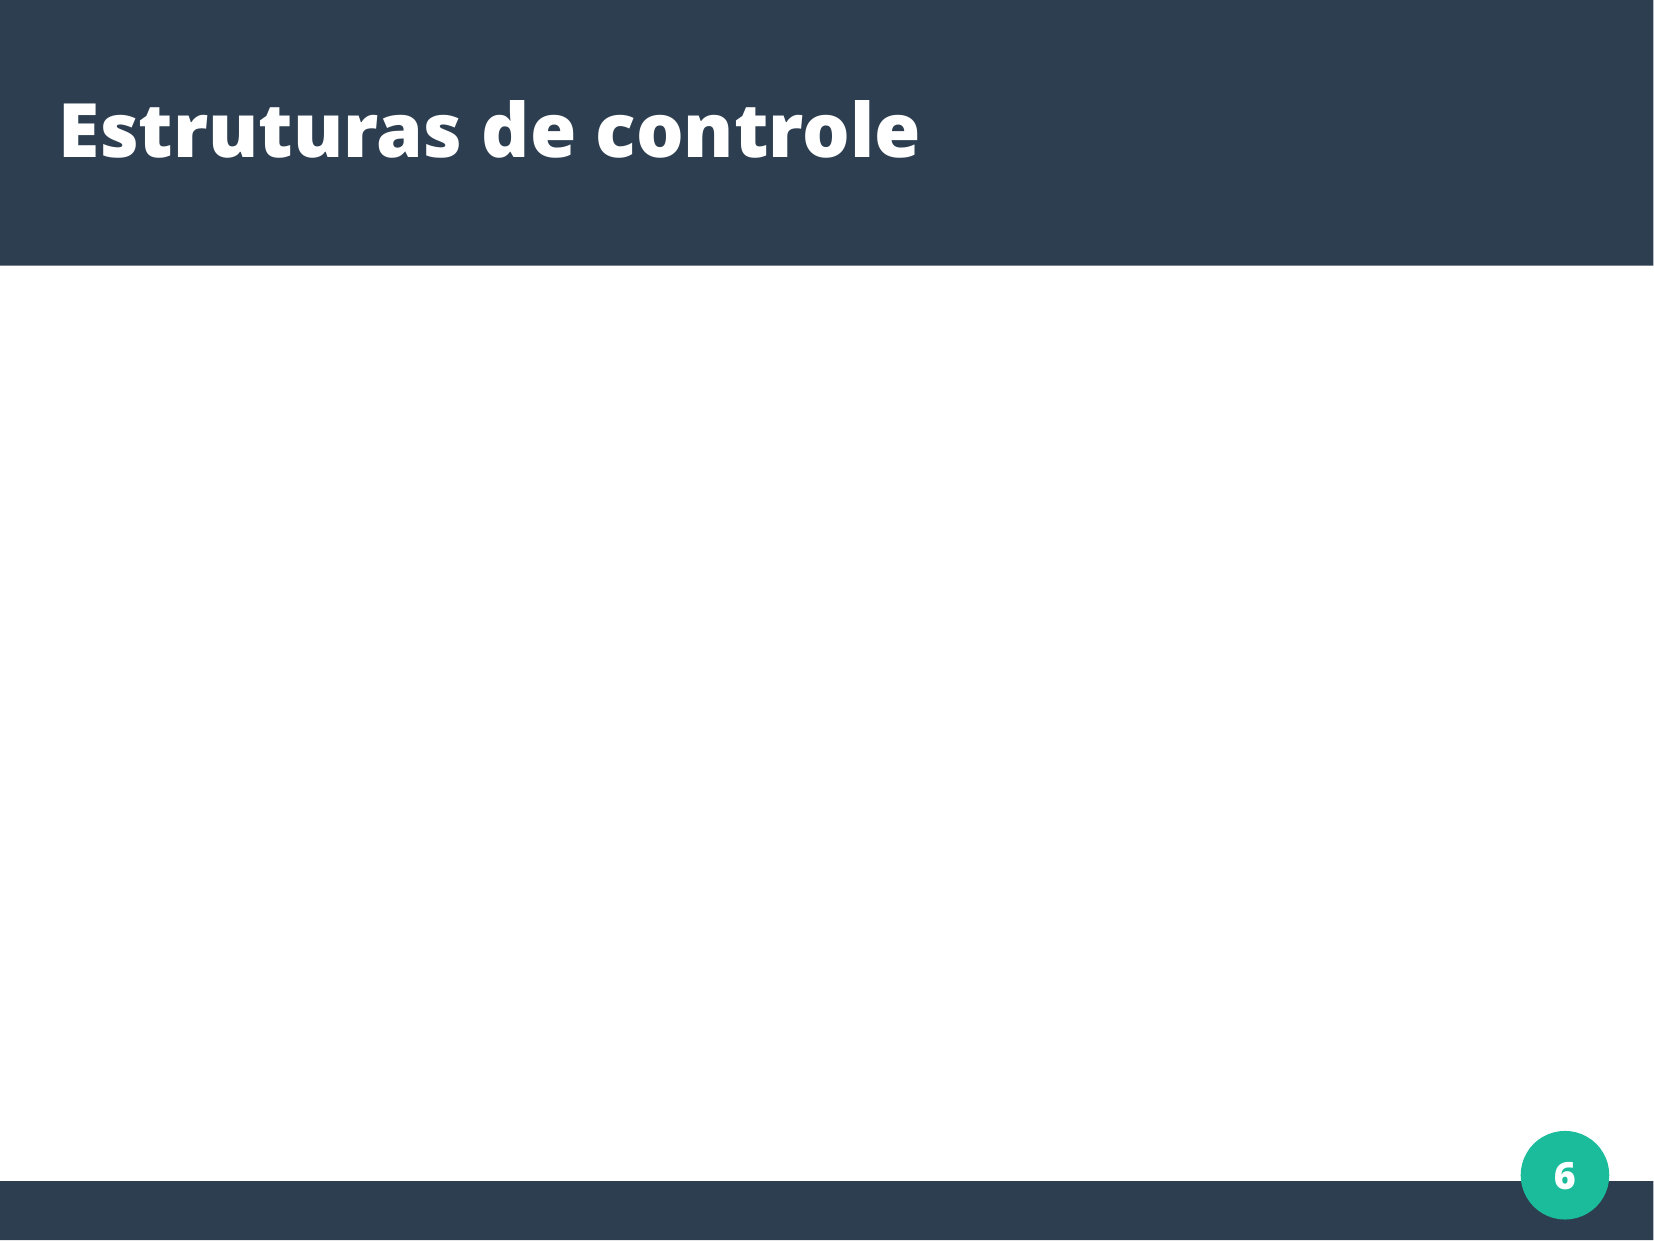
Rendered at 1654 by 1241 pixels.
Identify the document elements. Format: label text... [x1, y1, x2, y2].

title Estruturas de controle [59, 49, 1595, 207]
